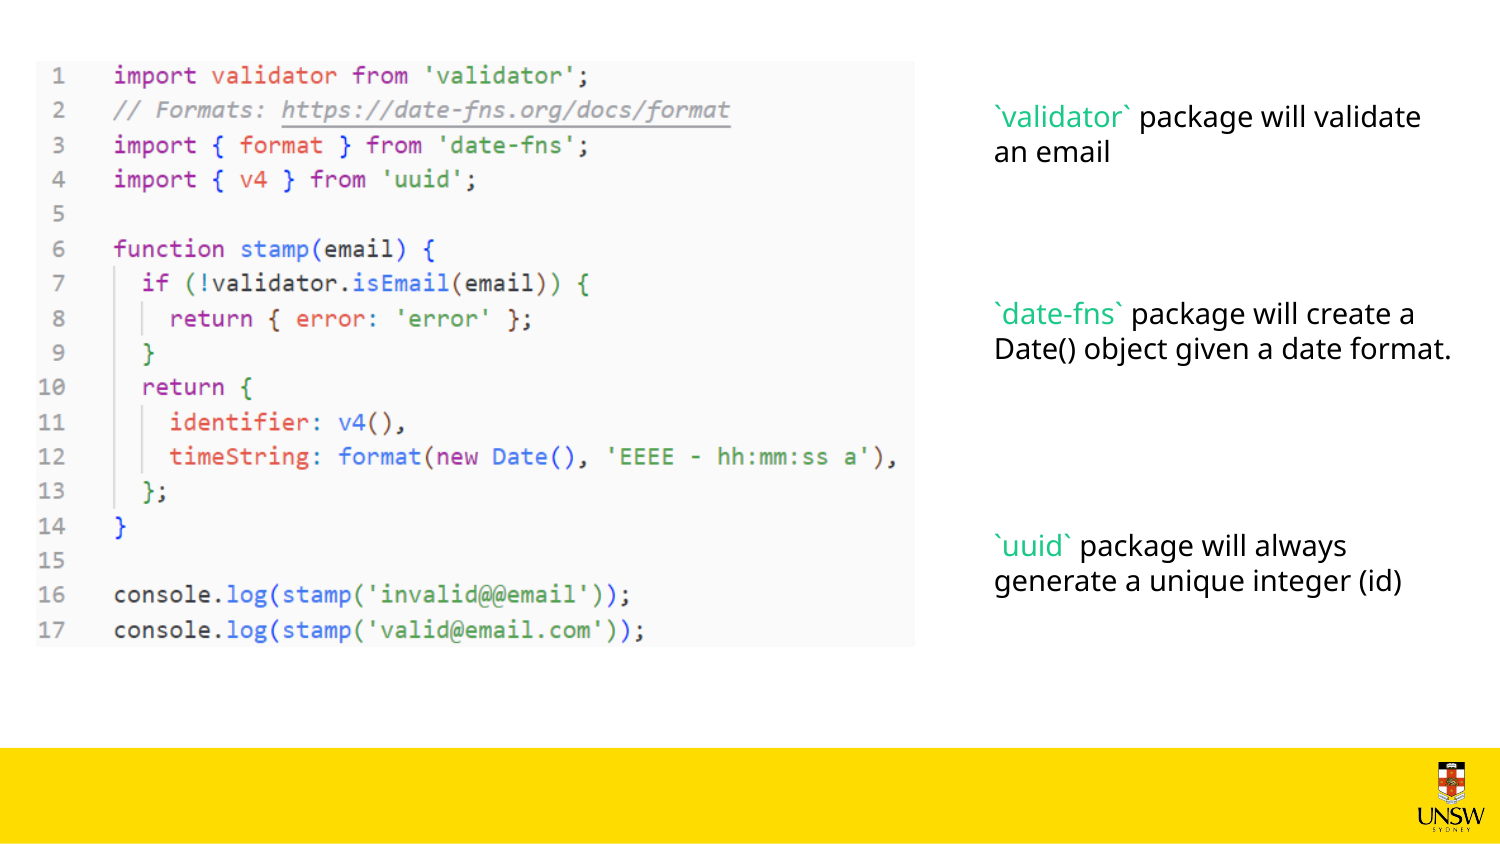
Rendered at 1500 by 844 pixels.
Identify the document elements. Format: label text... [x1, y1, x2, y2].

text_box `validator` package will validate an email [978, 83, 1477, 184]
picture [36, 61, 915, 647]
text_box `uuid` package will always generate a unique integer (id) [978, 512, 1477, 613]
picture [1418, 762, 1485, 832]
text_box `date-fns` package will create a Date() object given a date format. [978, 279, 1477, 380]
